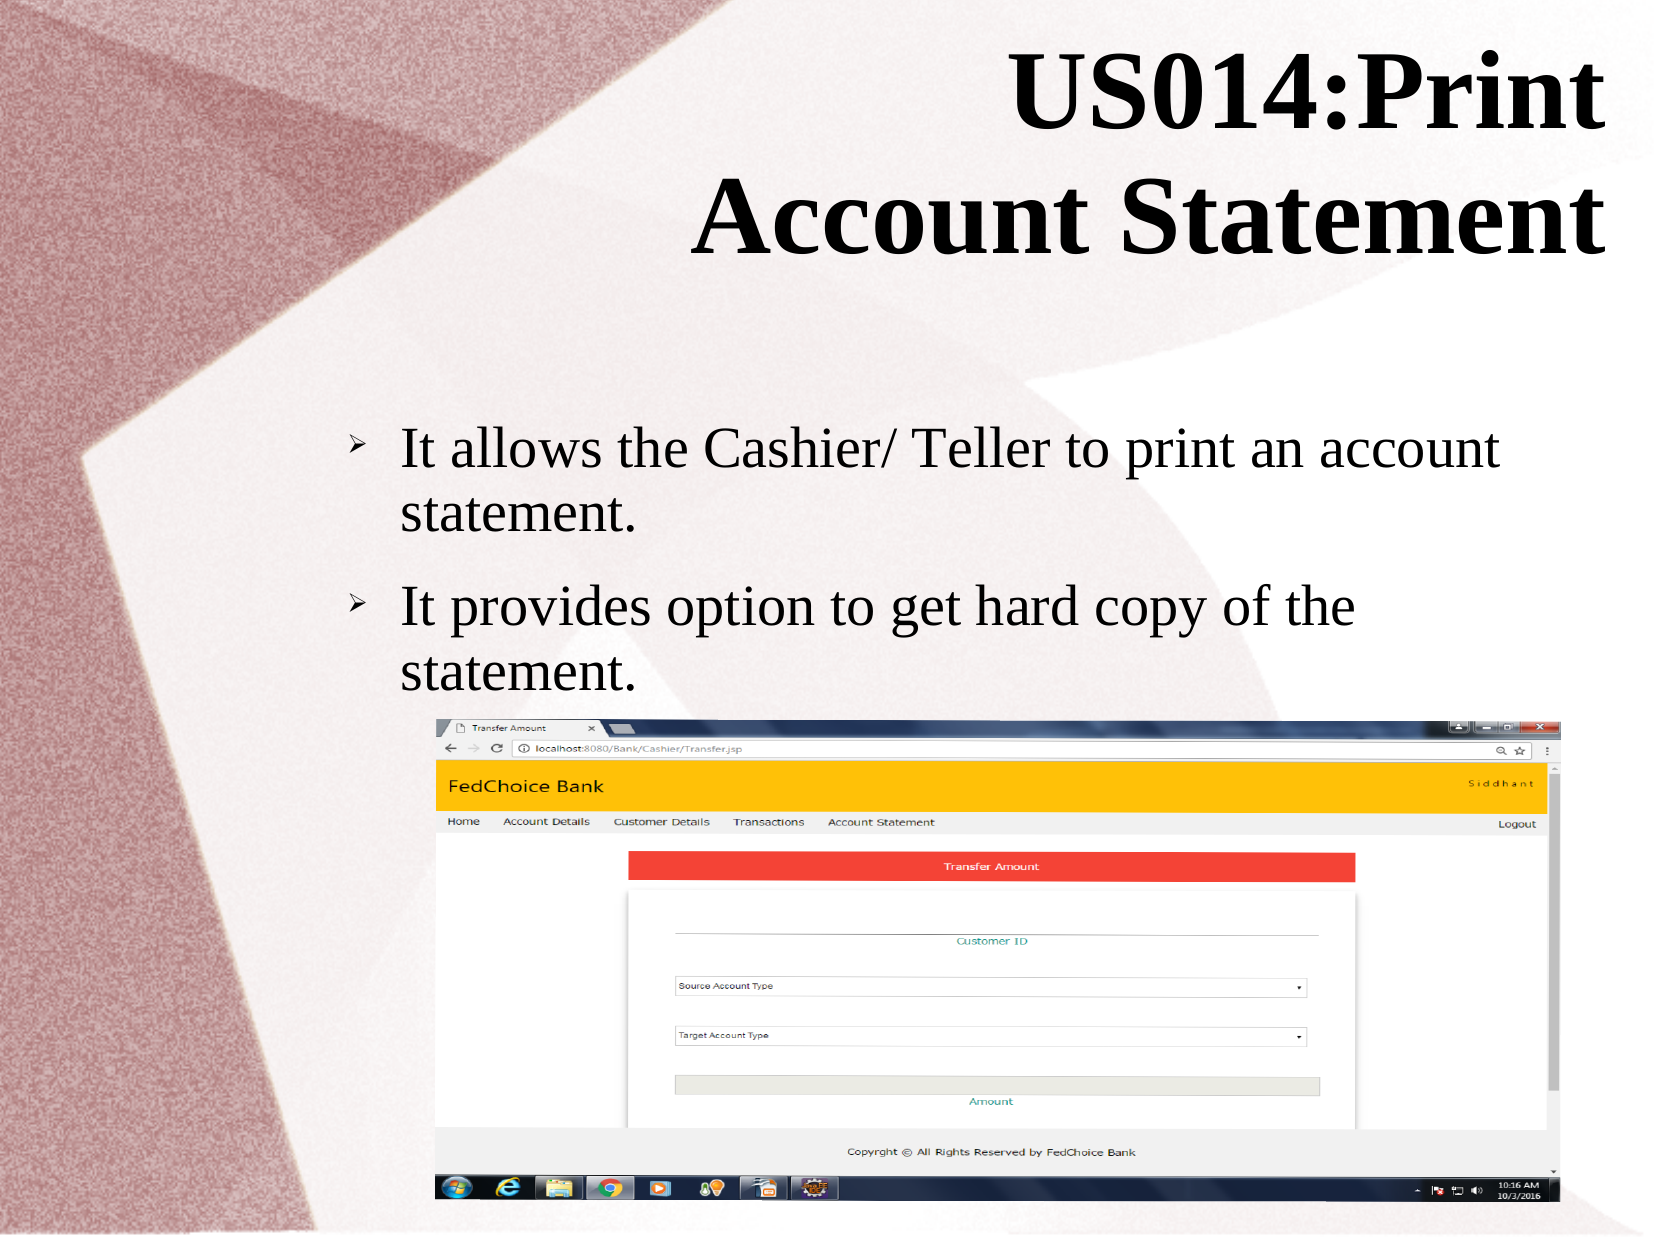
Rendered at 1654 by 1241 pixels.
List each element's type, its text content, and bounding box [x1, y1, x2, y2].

list It allows the Cashier/ Teller to print an account statement. It provides option to get hard copy of the statement. [329, 360, 1606, 975]
title US014:Print Account Statement [596, 28, 1607, 278]
picture [0, 0, 1654, 1241]
